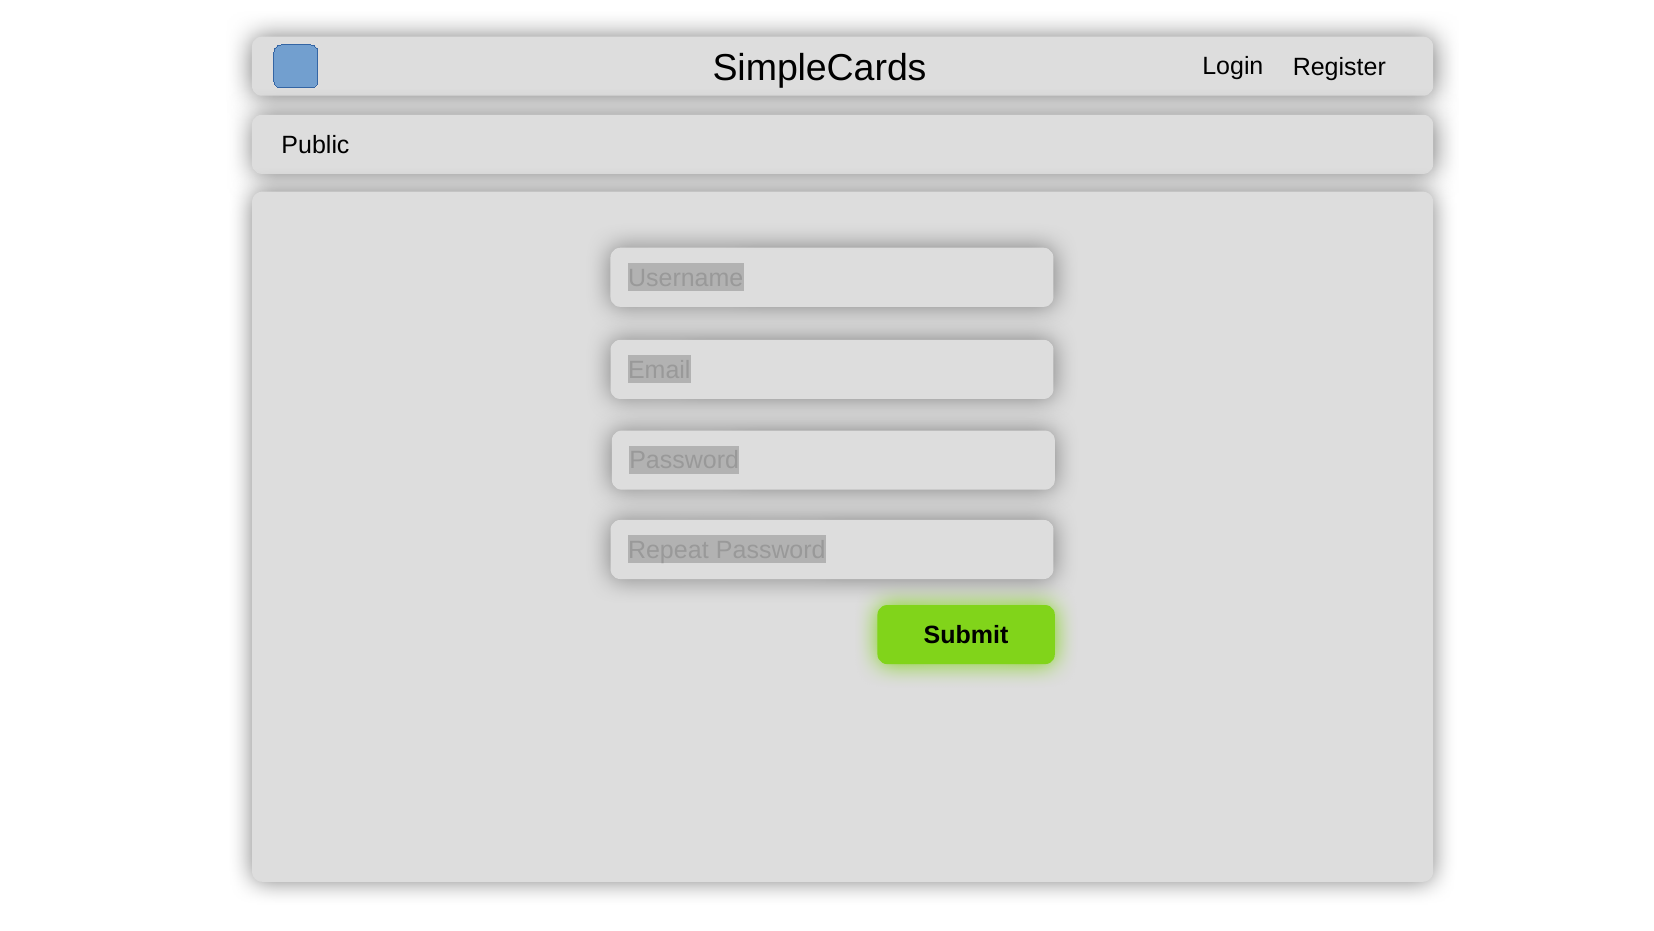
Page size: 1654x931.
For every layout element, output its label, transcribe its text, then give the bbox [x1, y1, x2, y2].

text_box [252, 191, 1434, 882]
text_box [251, 114, 1434, 174]
text_box Submit [877, 605, 1055, 665]
text_box Login [1187, 44, 1278, 88]
text_box Username [610, 247, 1054, 307]
text_box Email [610, 339, 1054, 399]
text_box Public [266, 122, 373, 166]
text_box SimpleCards [697, 38, 942, 96]
text_box Password [611, 430, 1055, 490]
text_box [251, 36, 1433, 96]
text_box Register [1278, 44, 1433, 88]
text_box Repeat Password [610, 519, 1054, 580]
